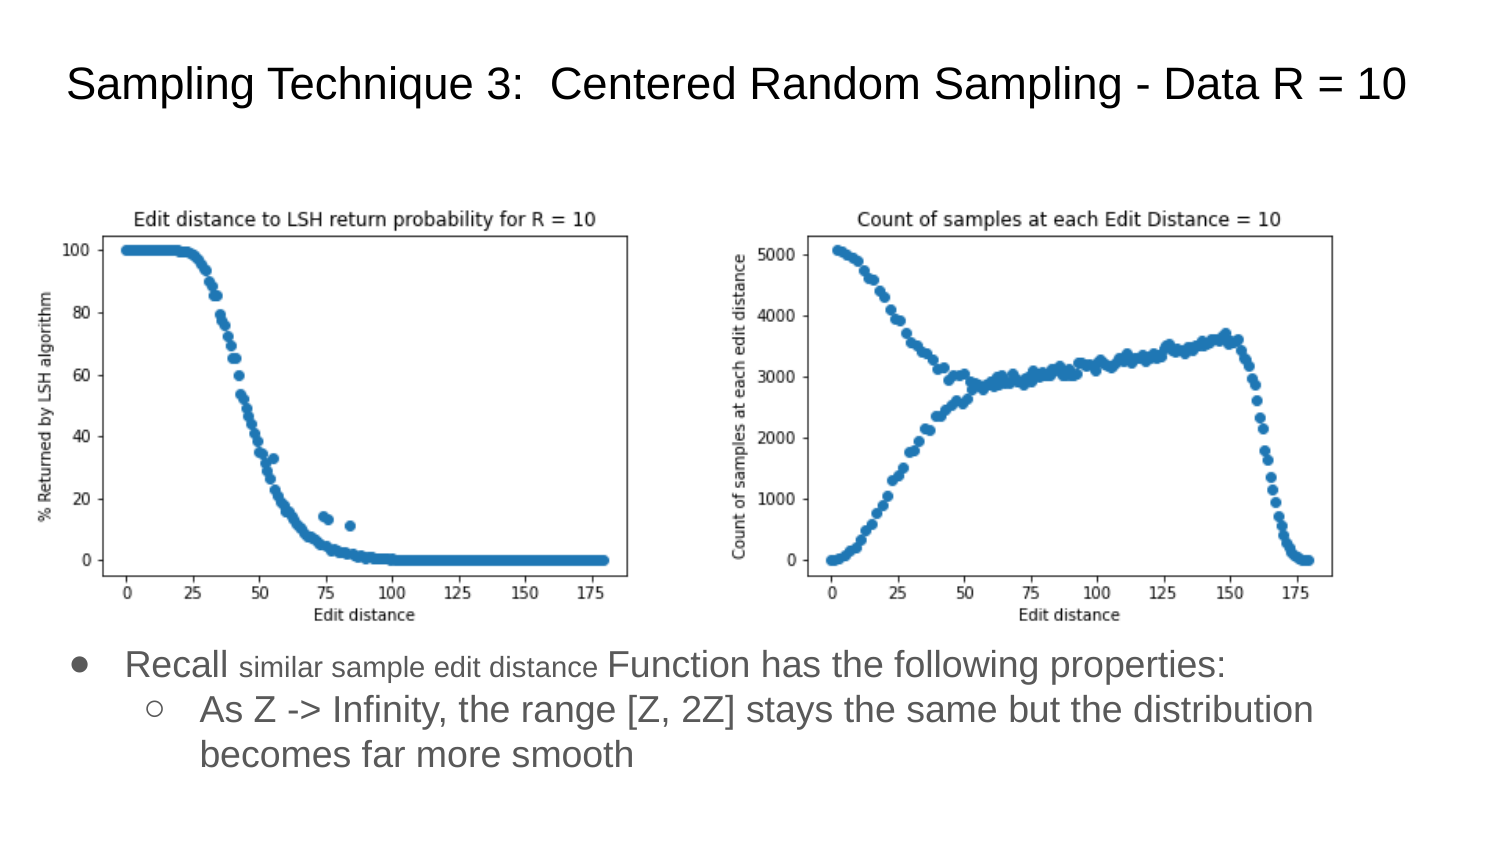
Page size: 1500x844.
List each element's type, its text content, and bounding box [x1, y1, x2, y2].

picture [18, 181, 694, 632]
picture [723, 181, 1399, 632]
title Sampling Technique 3: Centered Random Sampling - Data R = 10 [51, 39, 1449, 134]
text_box Recall similar sample edit distance Function has the following properties: As Z -> Infinity, the range [Z, 2Z] stays the same but the distribution becomes far more smooth [34, 625, 1356, 801]
